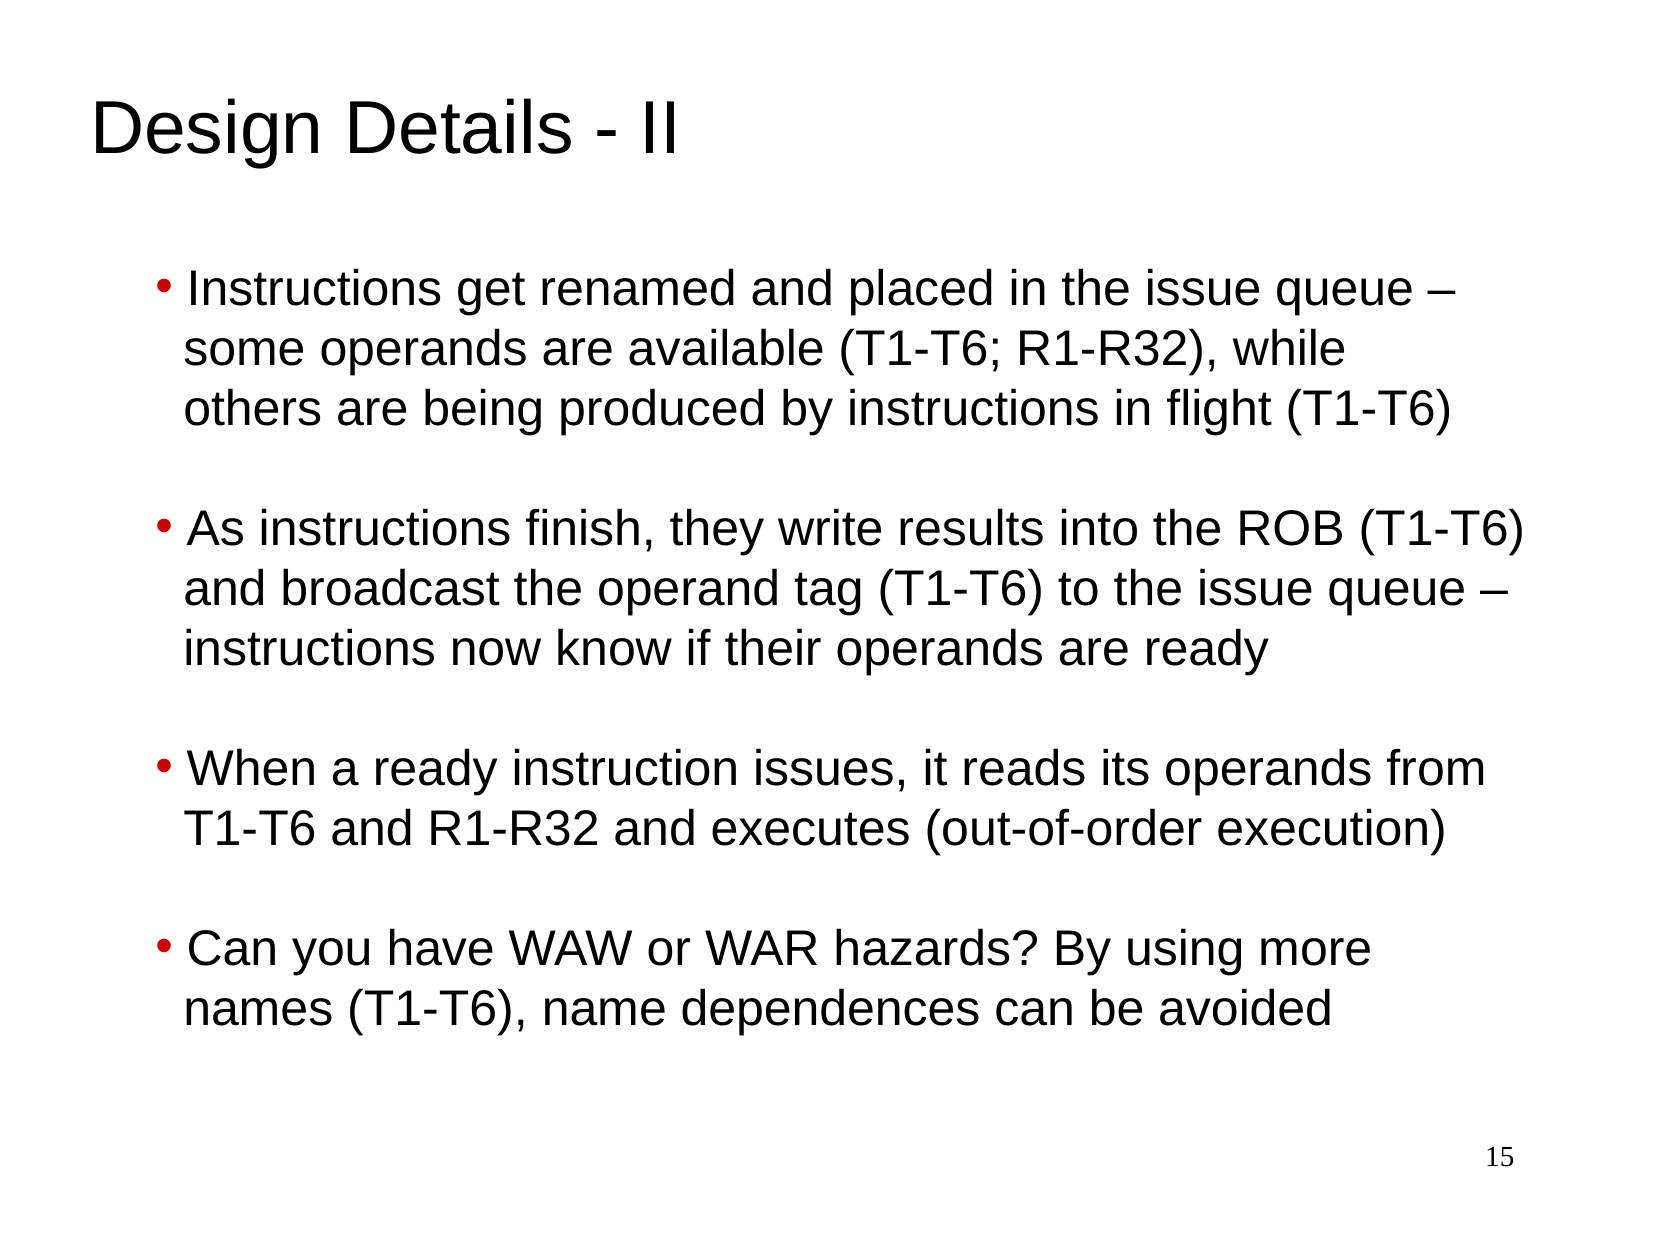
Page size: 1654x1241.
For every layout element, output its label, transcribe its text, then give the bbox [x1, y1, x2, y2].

text_box Design Details - II [75, 71, 697, 177]
text_box <number> [1184, 1129, 1530, 1213]
text_box Instructions get renamed and placed in the issue queue – some operands are available (T1-T6; R1-R32), while others are being produced by instructions in flight (T1-T6) As instructions finish, they write results into the ROB (T1-T6) and broadcast the operand tag (T1-T6) to the issue queue – instructions now know if their operands are ready When a ready instruction issues, it reads its operands from T1-T6 and R1-R32 and executes (out-of-order execution) Can you have WAW or WAR hazards? By using more names (T1-T6), name dependences can be avoided [140, 247, 1542, 1044]
